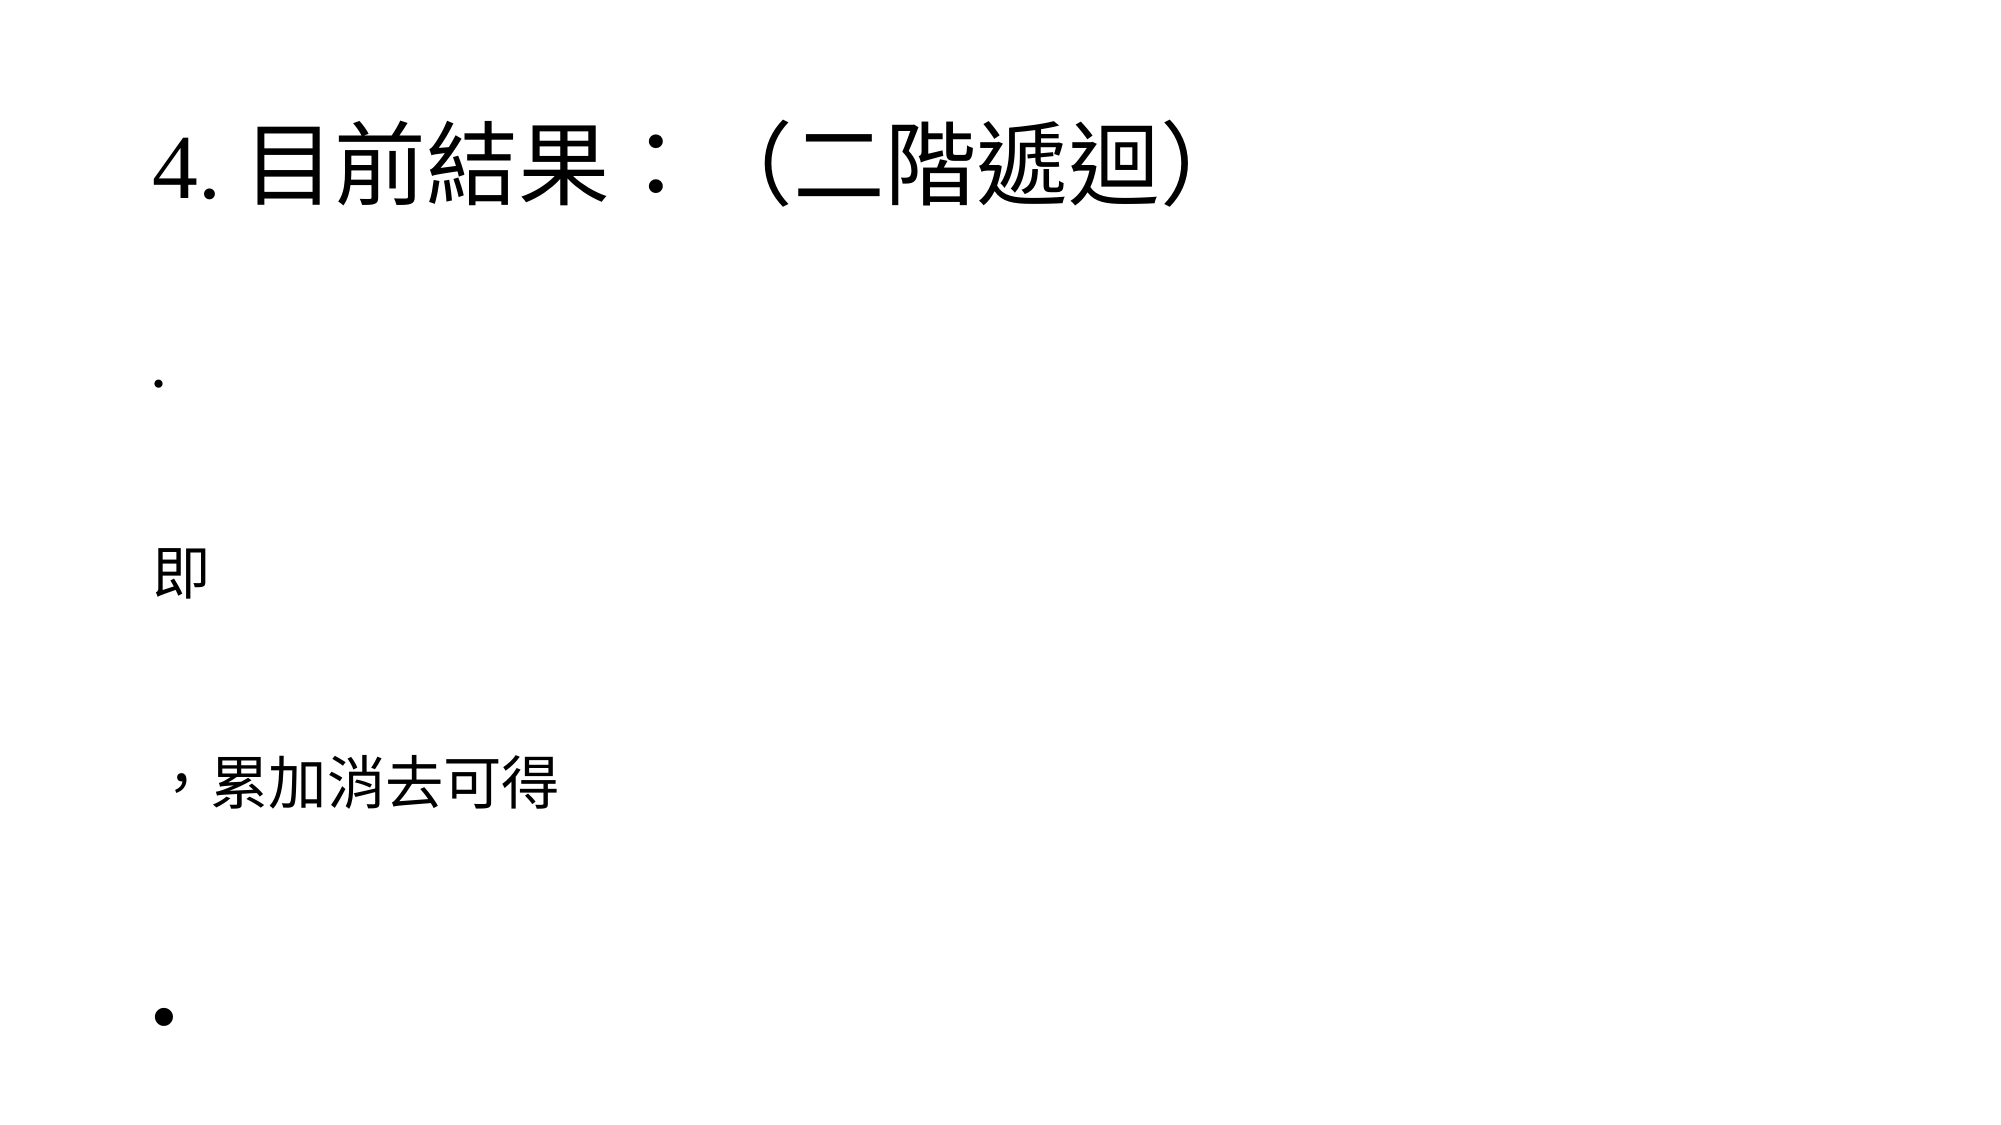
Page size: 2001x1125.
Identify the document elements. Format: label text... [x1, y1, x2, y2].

list . 即 ，累加消去可得 [137, 299, 1863, 1014]
title 4.目前結果：（二階遞迴） [137, 59, 1863, 278]
